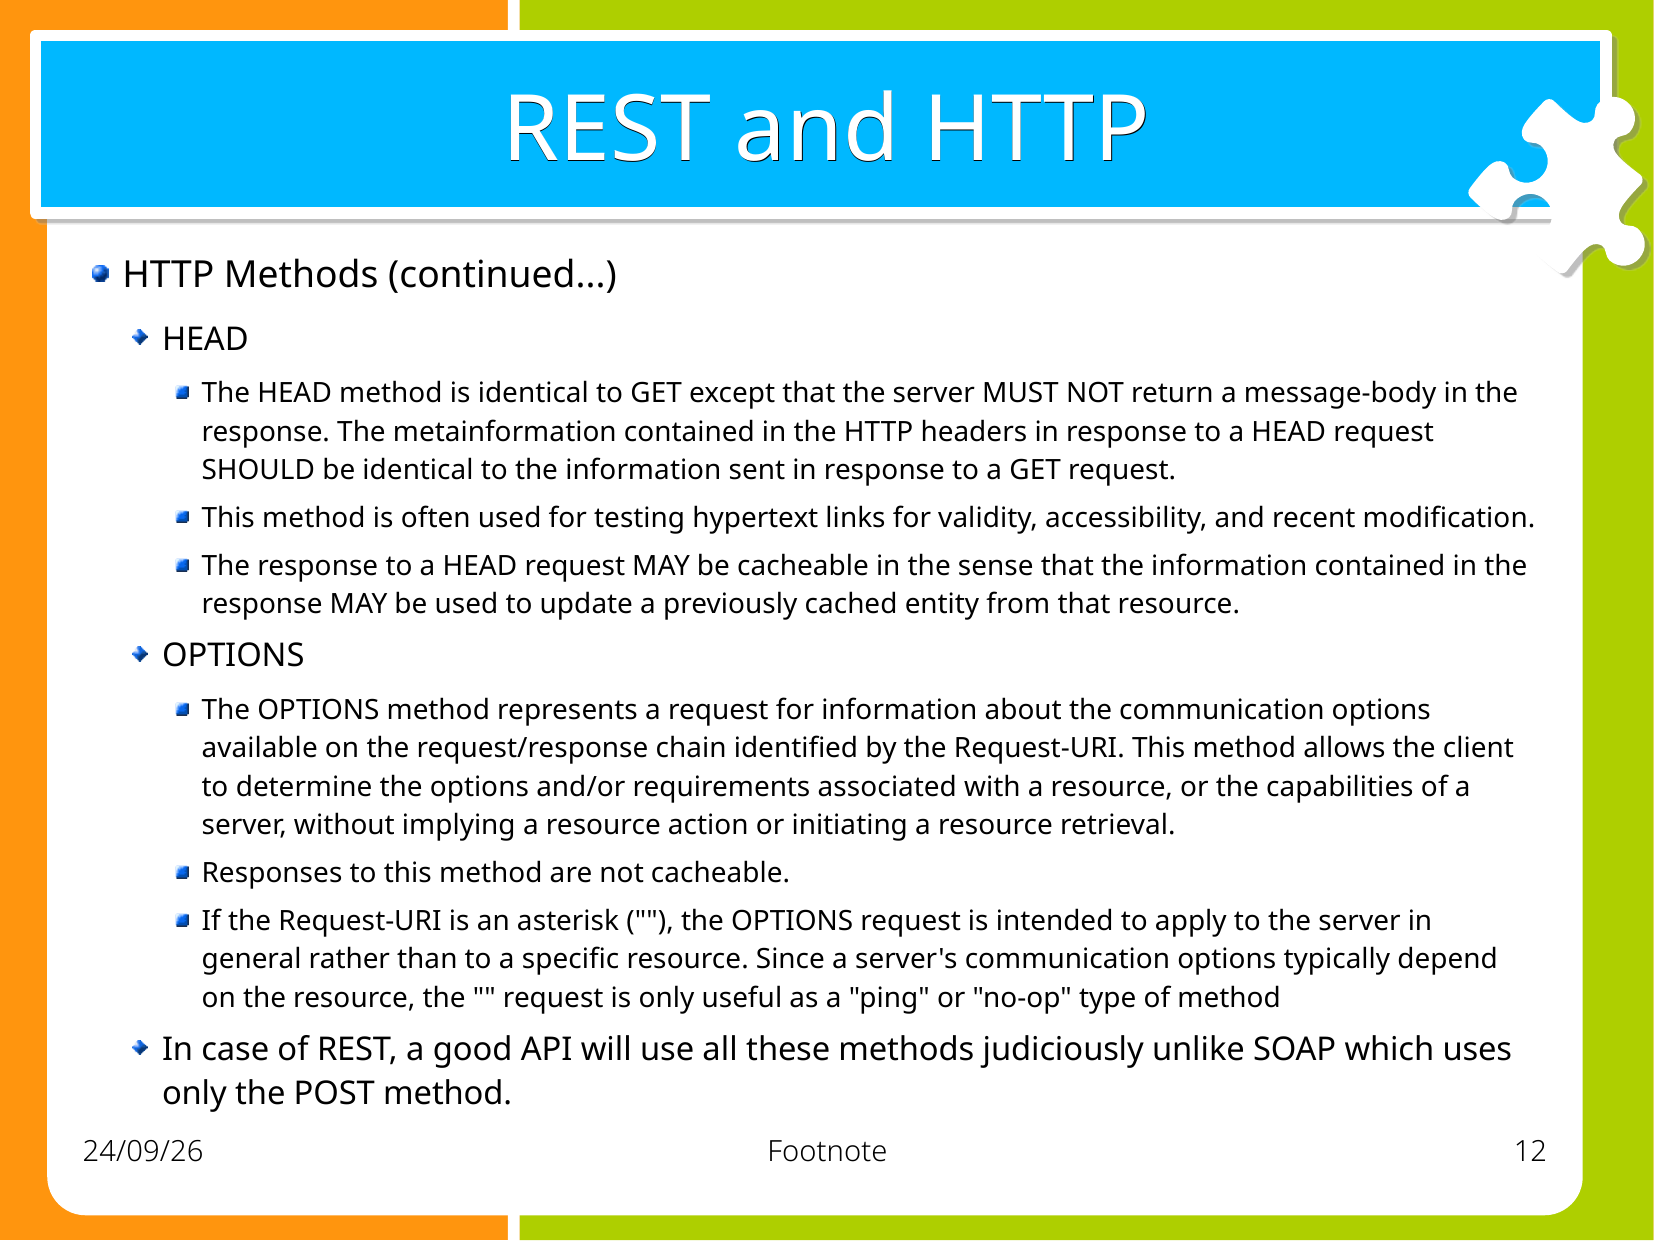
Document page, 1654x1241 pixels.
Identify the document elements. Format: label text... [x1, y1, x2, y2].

list HTTP Methods (continued...) HEAD The HEAD method is identical to GET except that the server MUST NOT return a message-body in the response. The metainformation contained in the HTTP headers in response to a HEAD request SHOULD be identical to the information sent in response to a GET request. This method is often used for testing hypertext links for validity, accessibility, and recent modification. The response to a HEAD request MAY be cacheable in the sense that the information contained in the response MAY be used to update a previously cached entity from that resource. OPTIONS The OPTIONS method represents a request for information about the communication options available on the request/response chain identified by the Request-URI. This method allows the client to determine the options and/or requirements associated with a resource, or the capabilities of a server, without implying a resource action or initiating a resource retrieval. Responses to this method are not cacheable. If the Request-URI is an asterisk (""), the OPTIONS request is intended to apply to the server in general rather than to a specific resource. Since a server's communication options typically depend on the resource, the "" request is only useful as a "ping" or "no-op" type of method In case of REST, a good API will use all these methods judiciously unlike SOAP which uses only the POST method. [82, 248, 1538, 1146]
title REST and HTTP [82, 49, 1571, 201]
